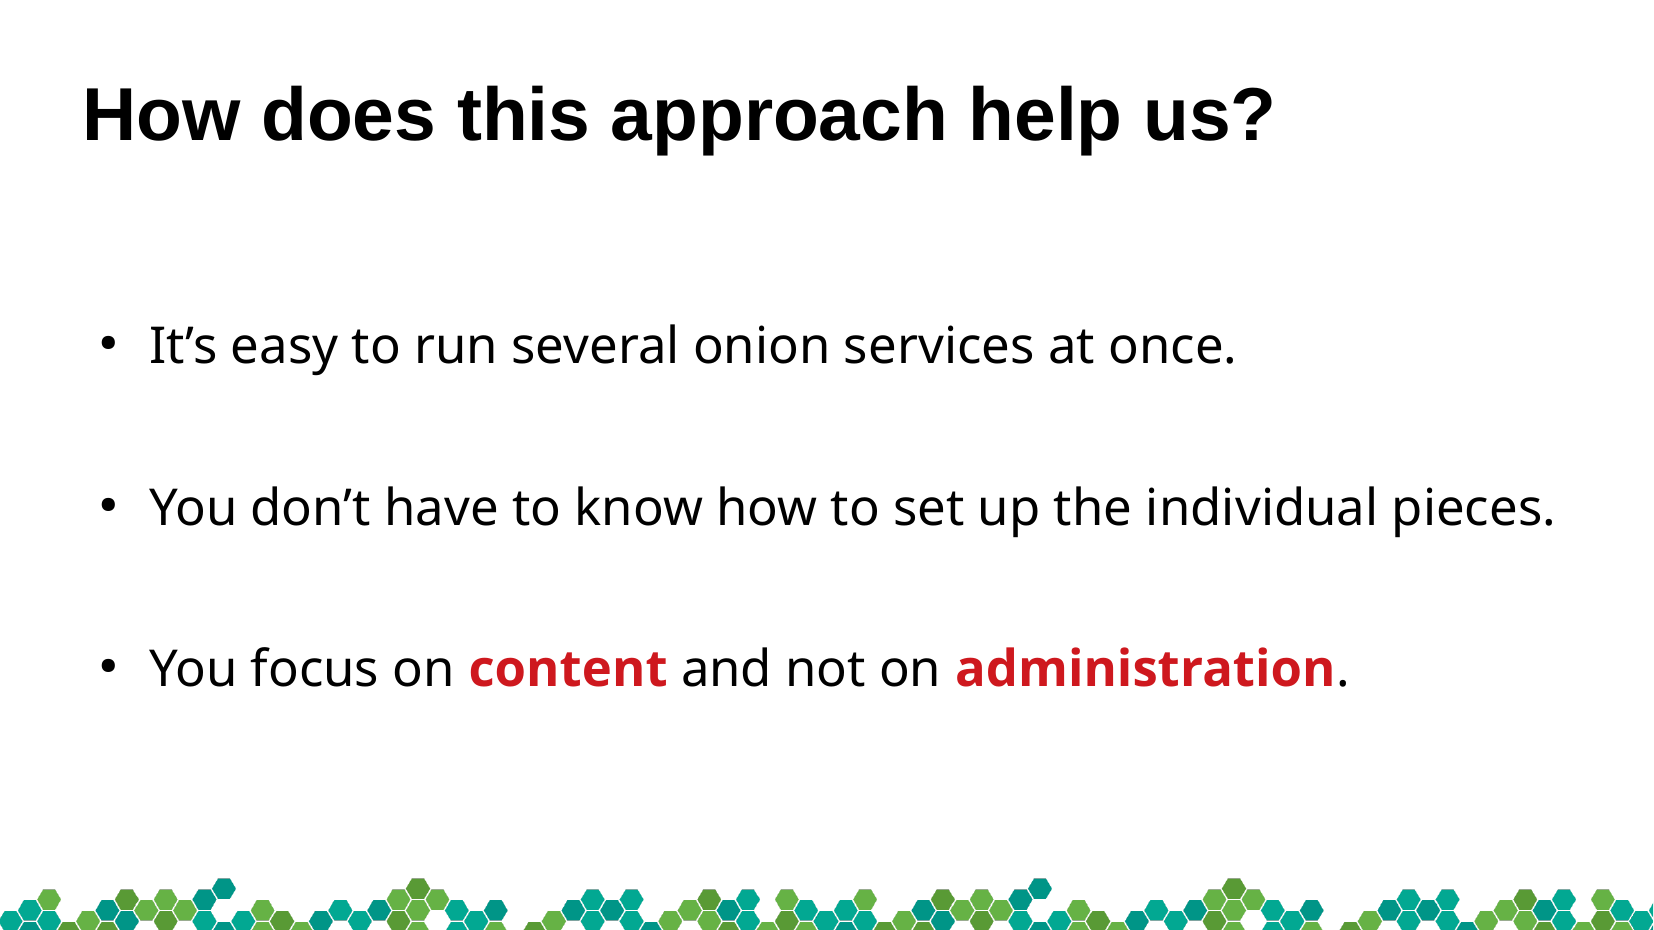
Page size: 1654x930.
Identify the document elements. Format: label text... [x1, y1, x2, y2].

list It’s easy to run several onion services at once. You don’t have to know how to set up the individual pieces. You focus on content and not on administration. [82, 217, 1571, 757]
picture [0, 870, 1654, 930]
title How does this approach help us? [82, 37, 1571, 193]
